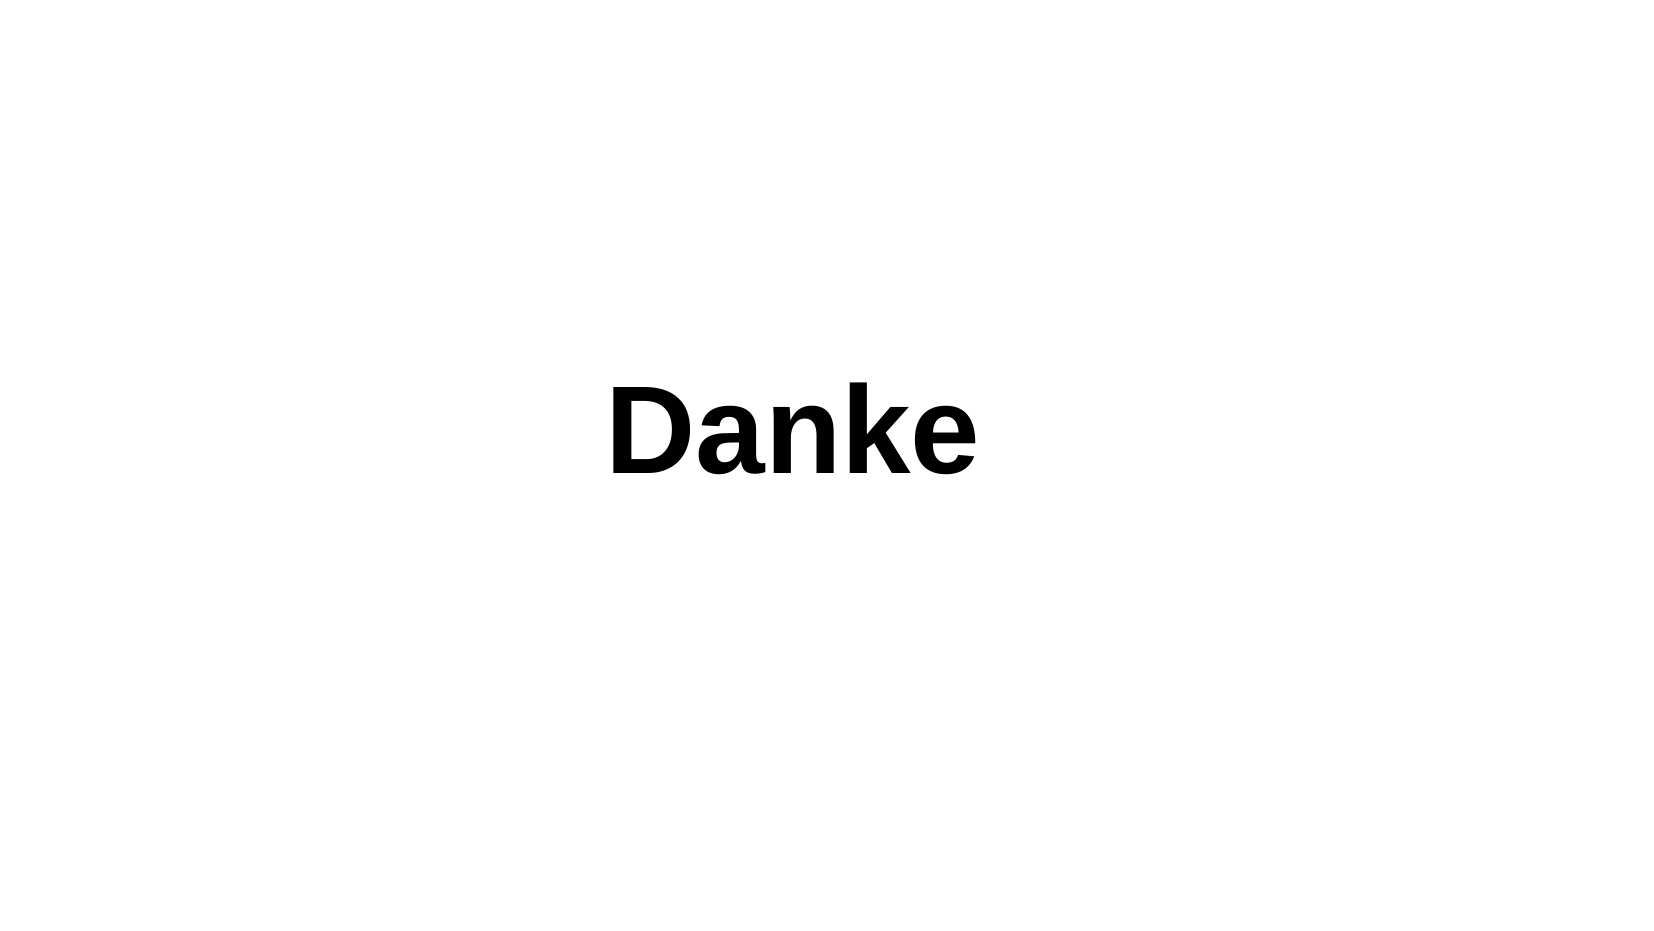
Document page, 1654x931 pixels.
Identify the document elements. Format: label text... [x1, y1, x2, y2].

text_box Danke [590, 212, 1654, 620]
